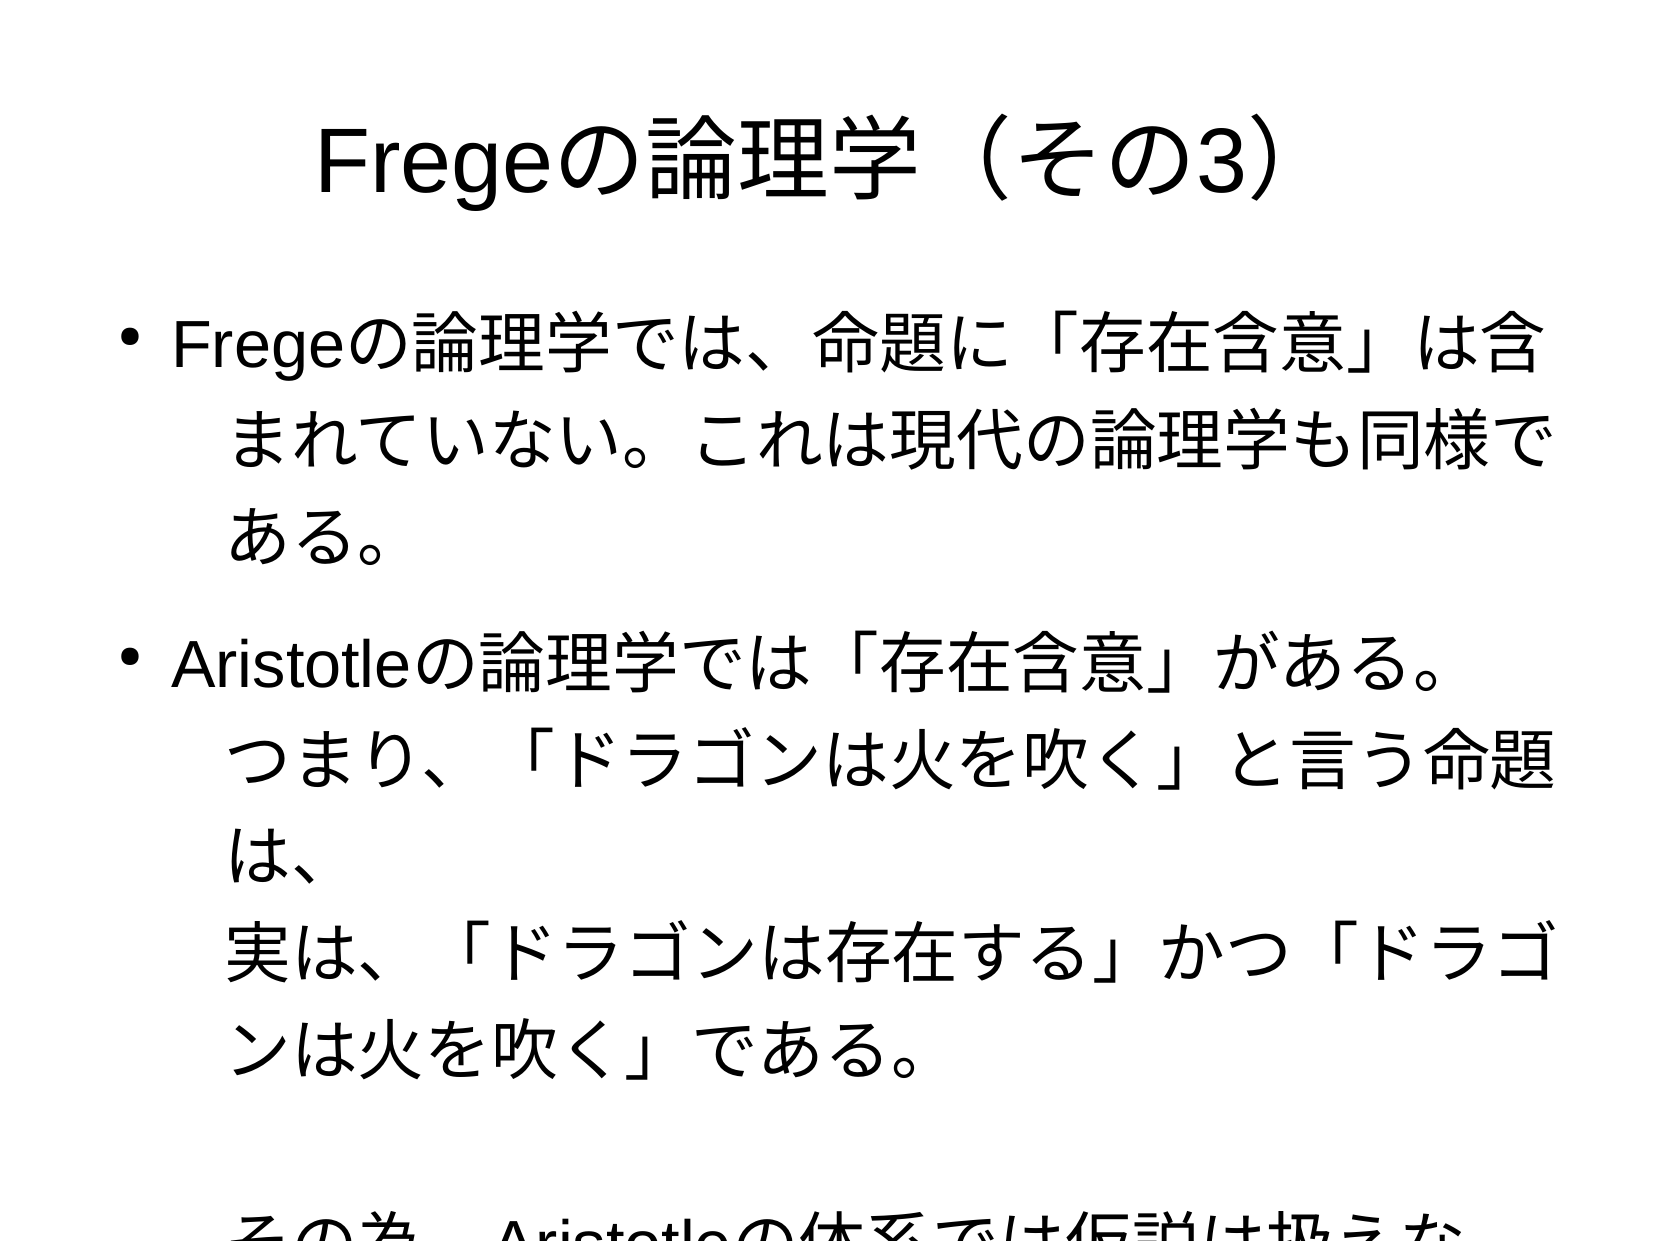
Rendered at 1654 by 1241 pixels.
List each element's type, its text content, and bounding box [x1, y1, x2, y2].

list Fregeの論理学では、命題に「存在含意」は含まれていない。これは現代の論理学も同様である。 Aristotleの論理学では「存在含意」がある。 つまり、「ドラゴンは火を吹く」と言う命題は、 実は、「ドラゴンは存在する」かつ「ドラゴンは火を吹く」である。 その為、Aristotleの体系では仮説は扱えない。だから、科学の発展ではイデア論のPlatoに哲学的な背景をおくことになる。 [82, 290, 1571, 1094]
title Fregeの論理学（その3） [82, 49, 1571, 257]
